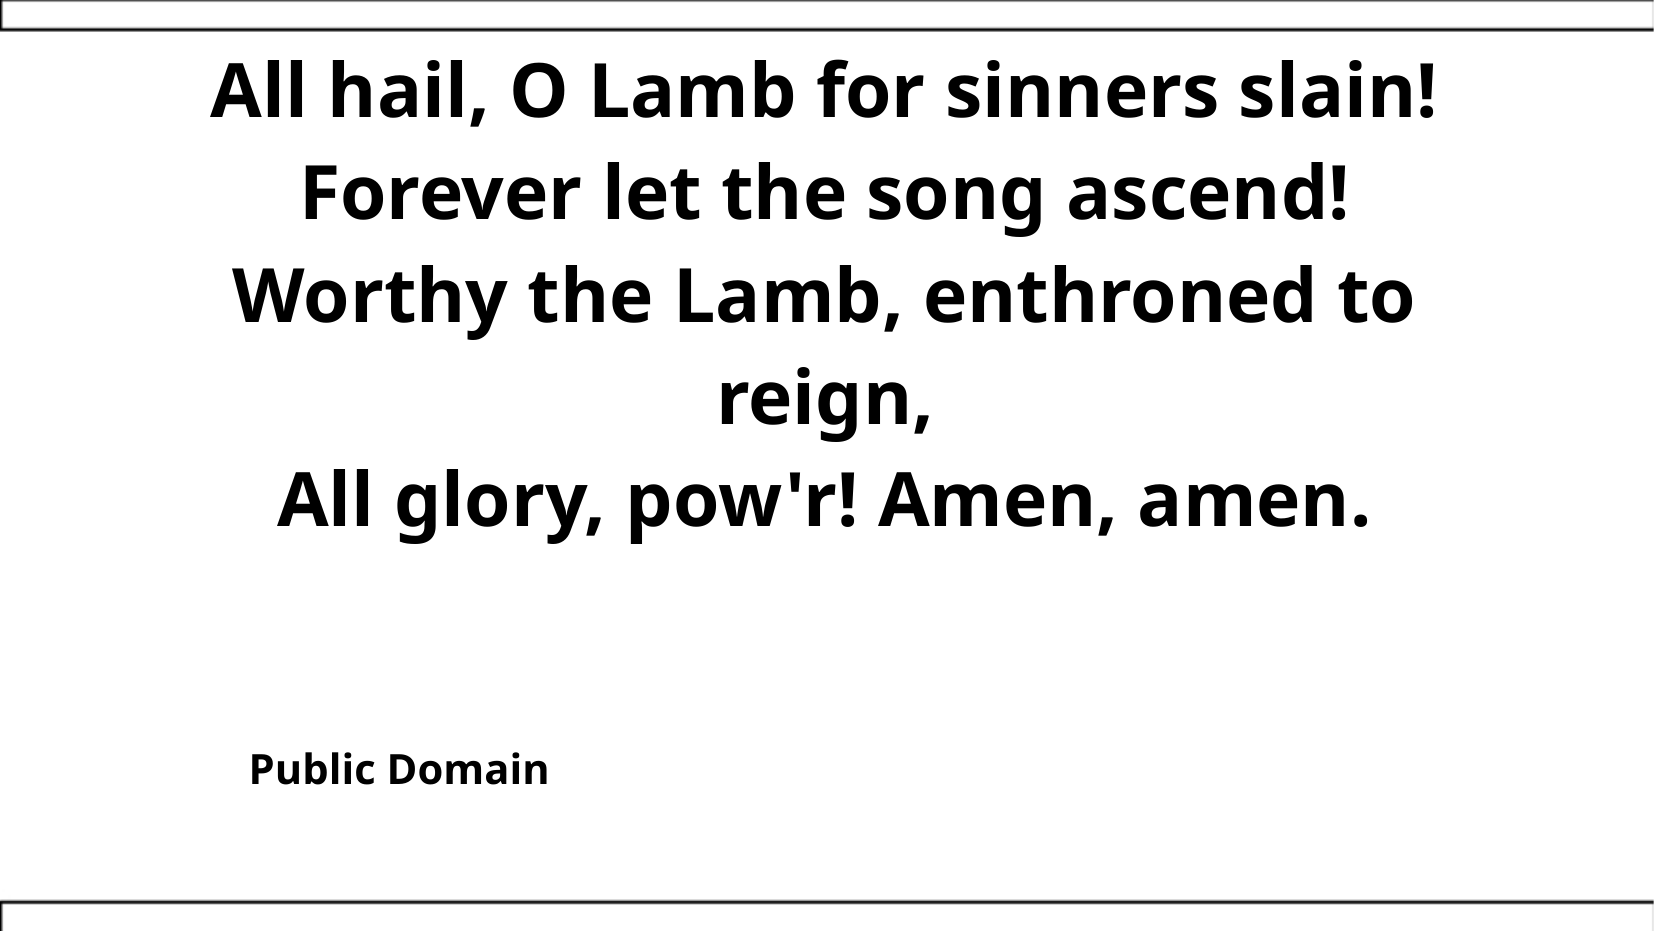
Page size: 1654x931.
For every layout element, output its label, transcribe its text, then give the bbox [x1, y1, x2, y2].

picture [0, 0, 1654, 931]
text_box All hail, O Lamb for sinners slain! Forever let the song ascend! Worthy the Lamb, enthroned to reign, All glory, pow'r! Amen, amen. Public Domain [120, 30, 1531, 691]
